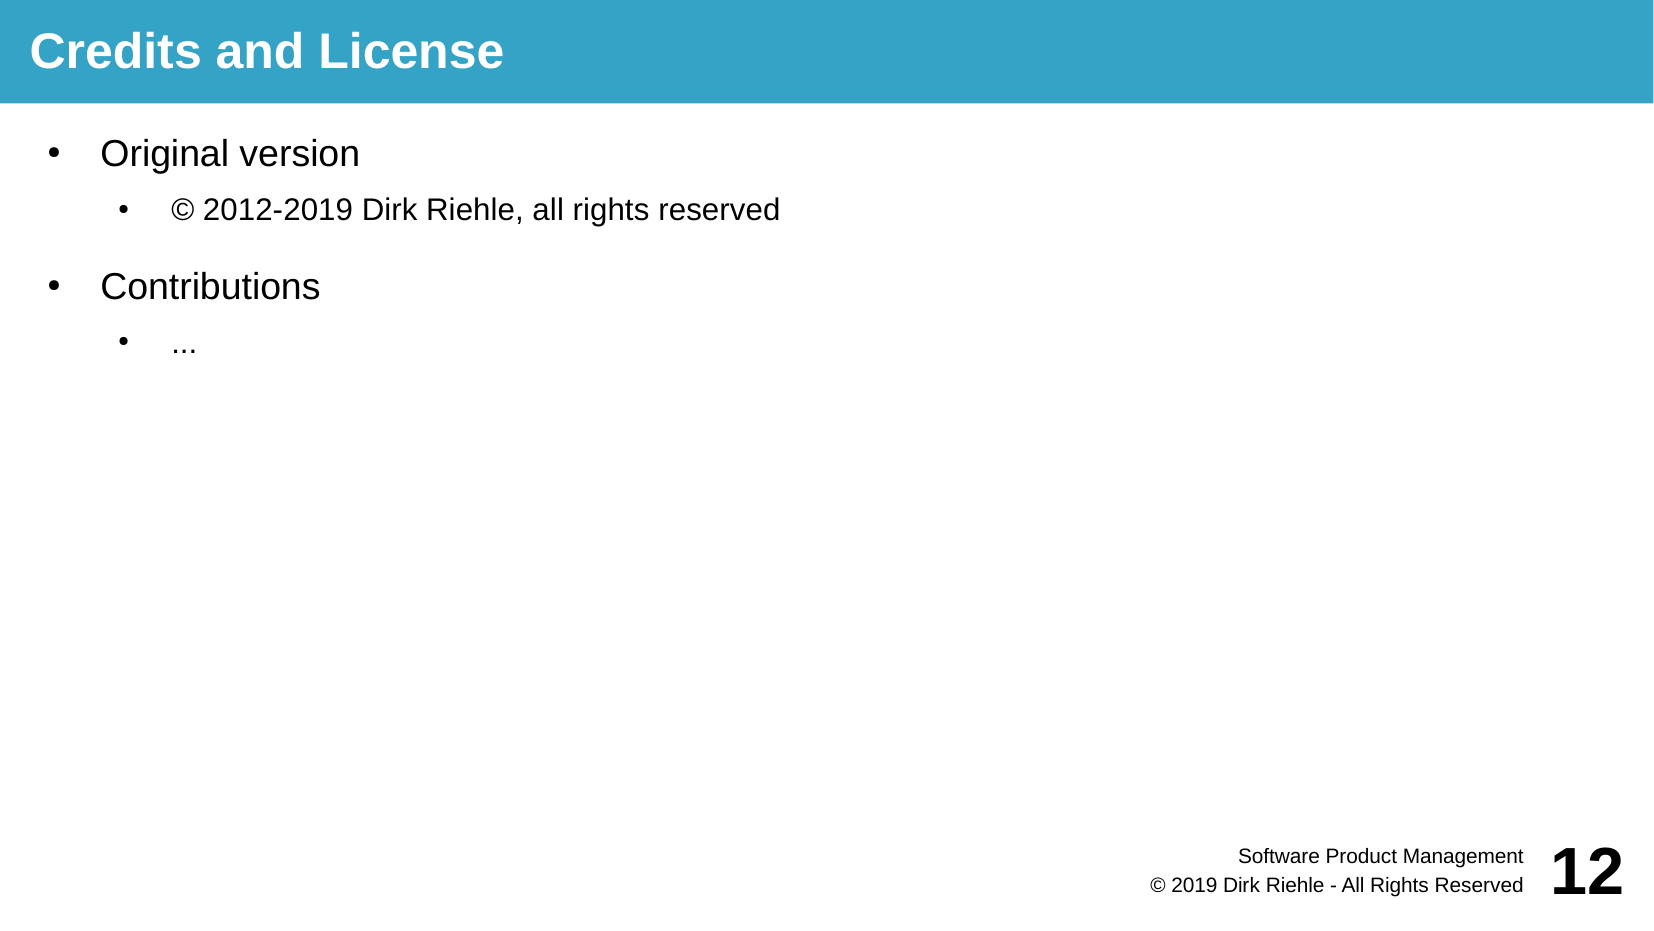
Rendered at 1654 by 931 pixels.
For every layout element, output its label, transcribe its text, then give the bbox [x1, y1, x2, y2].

title Credits and License [0, 0, 1654, 104]
list Original version © 2012-2019 Dirk Riehle, all rights reserved Contributions ... [29, 132, 1625, 813]
